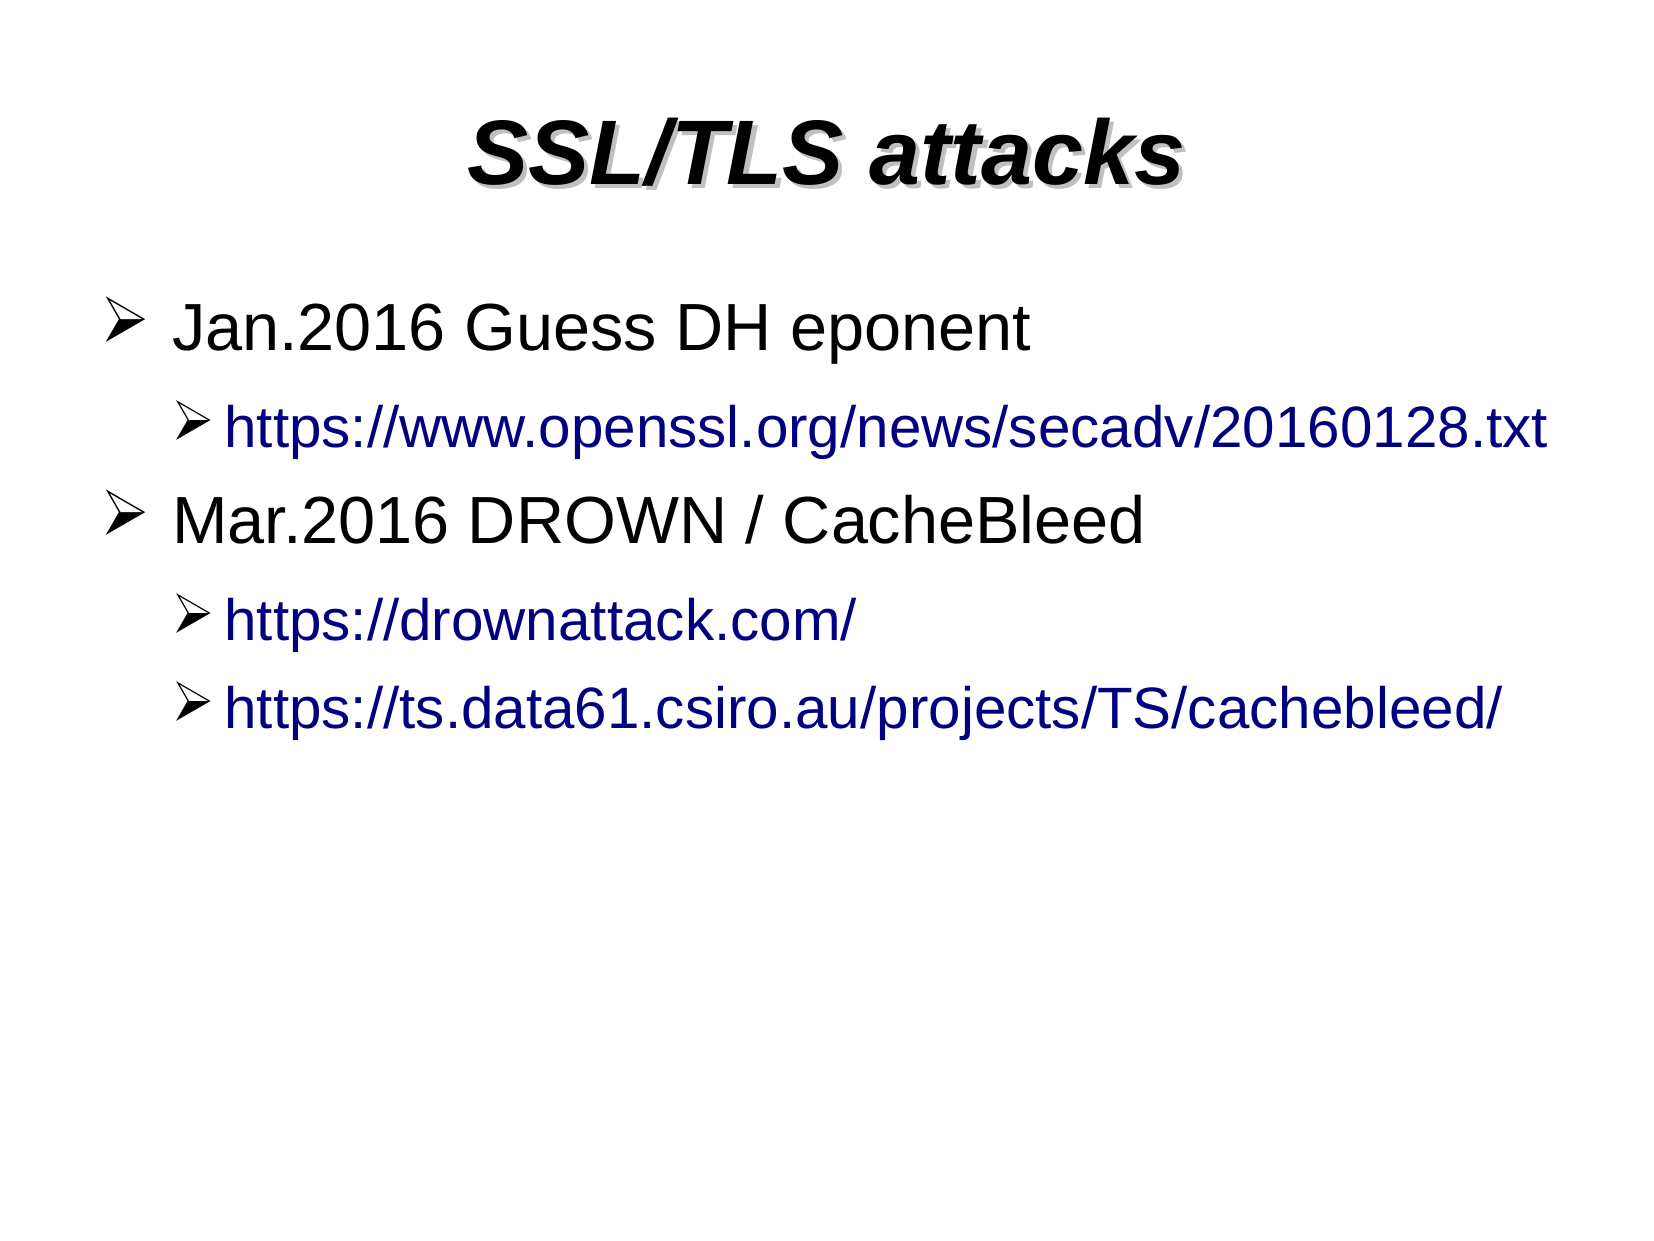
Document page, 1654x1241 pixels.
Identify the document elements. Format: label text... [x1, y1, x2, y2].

title SSL/TLS attacks [82, 49, 1571, 257]
list Jan.2016 Guess DH eponent https://www.openssl.org/news/secadv/20160128.txt Mar.2016 DROWN / CacheBleed https://drownattack.com/ https://ts.data61.csiro.au/projects/TS/cachebleed/ [82, 290, 1571, 1211]
